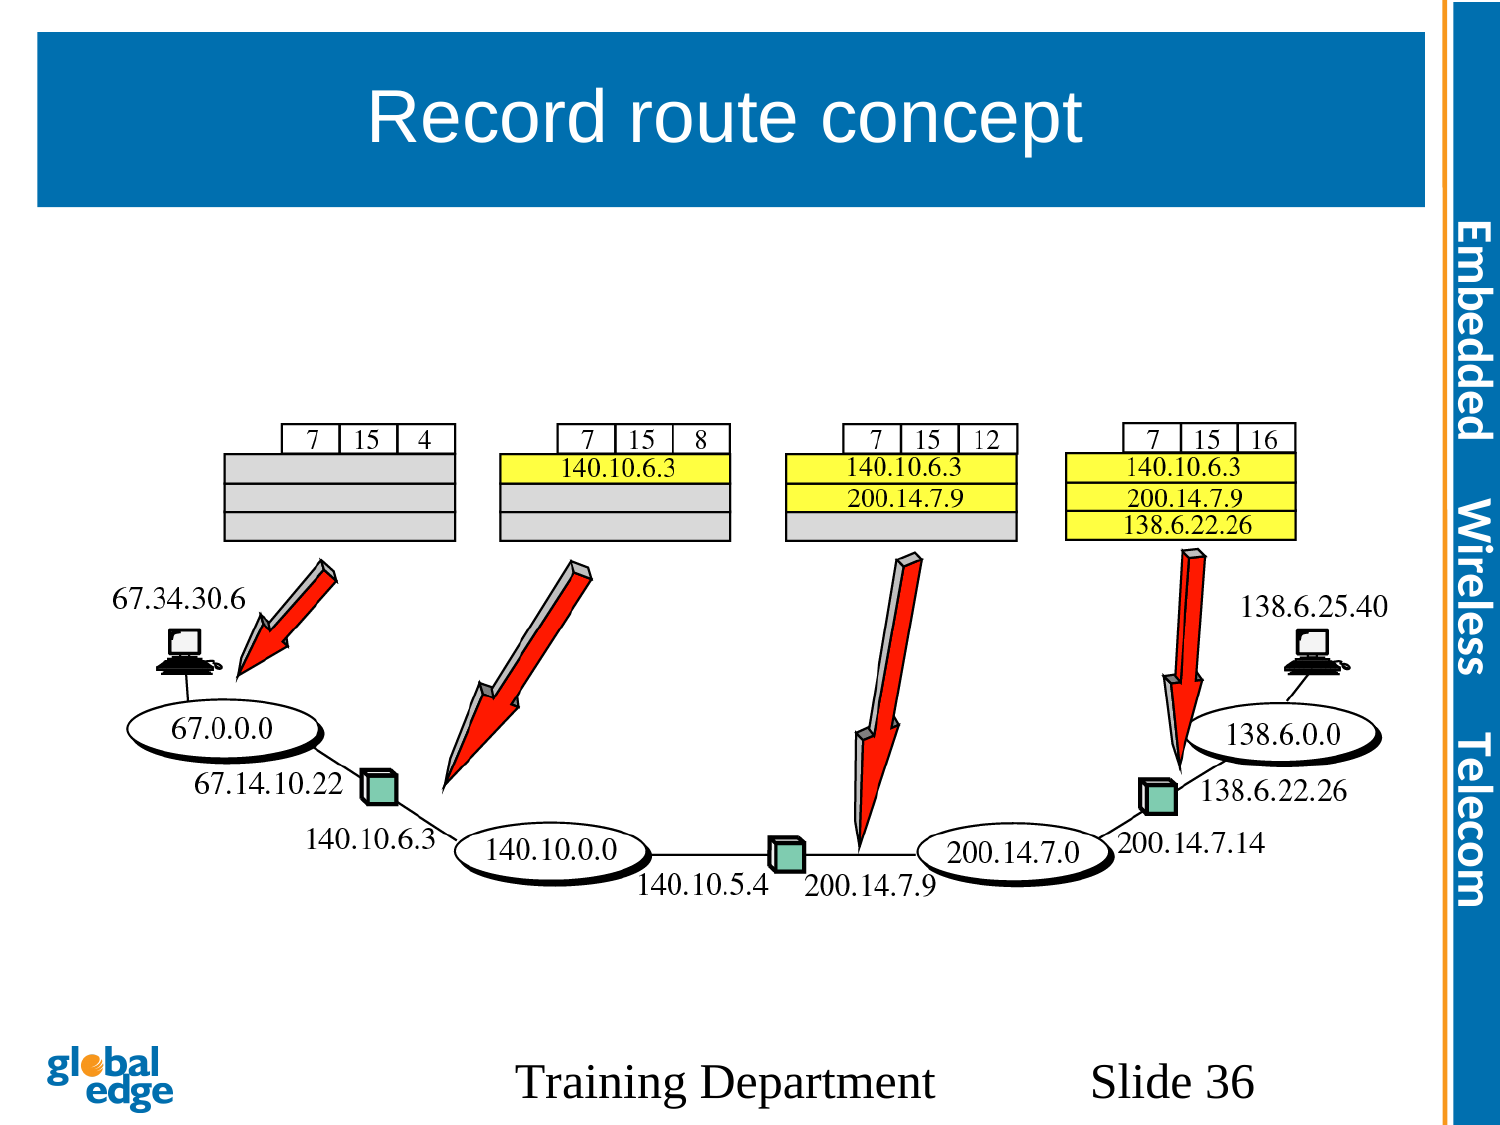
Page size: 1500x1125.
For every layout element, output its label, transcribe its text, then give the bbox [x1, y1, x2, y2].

title Record route concept [88, 64, 1361, 162]
picture [112, 422, 1388, 903]
picture [34, 1034, 185, 1125]
